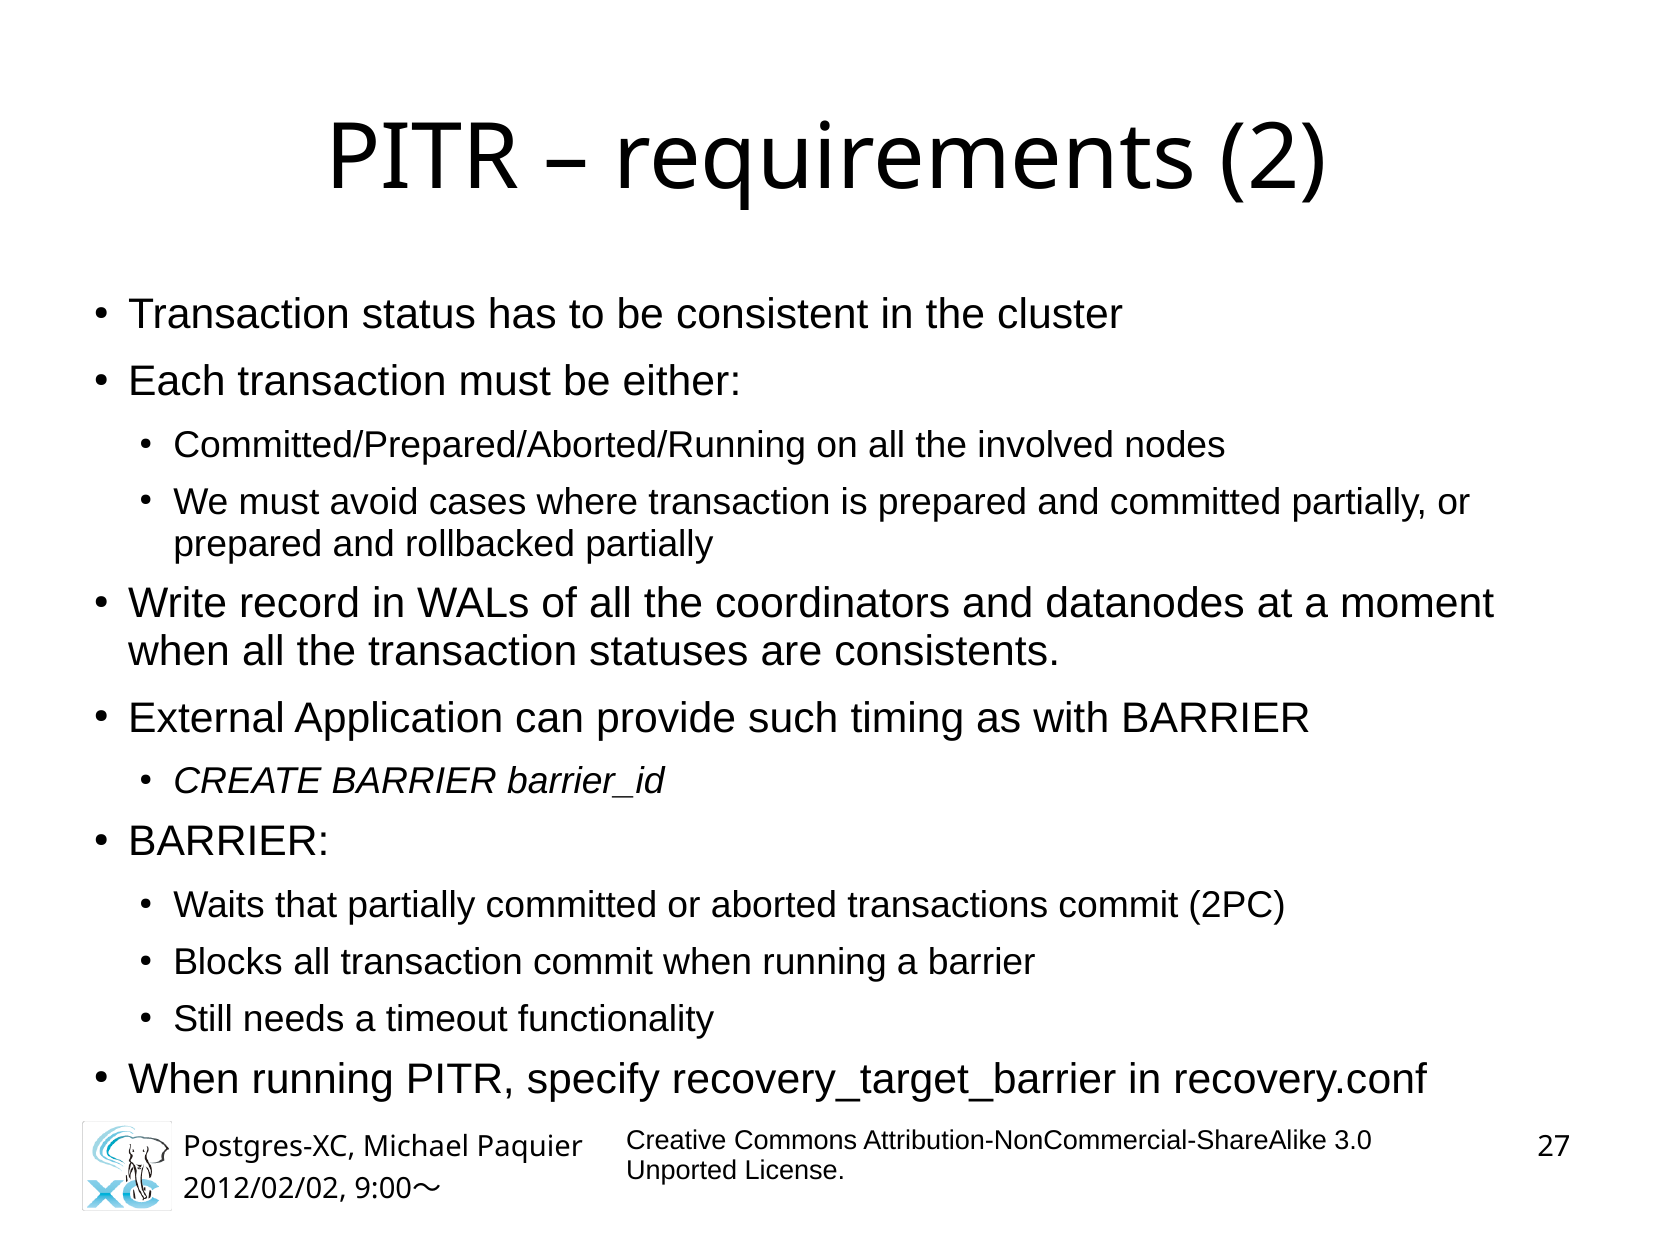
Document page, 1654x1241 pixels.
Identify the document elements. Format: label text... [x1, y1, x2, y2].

list Transaction status has to be consistent in the cluster Each transaction must be either: Committed/Prepared/Aborted/Running on all the involved nodes We must avoid cases where transaction is prepared and committed partially, or prepared and rollbacked partially Write record in WALs of all the coordinators and datanodes at a moment when all the transaction statuses are consistents. External Application can provide such timing as with BARRIER CREATE BARRIER barrier_id BARRIER: Waits that partially committed or aborted transactions commit (2PC) Blocks all transaction commit when running a barrier Still needs a timeout functionality When running PITR, specify recovery_target_barrier in recovery.conf [82, 290, 1571, 1109]
picture [82, 1121, 172, 1211]
title PITR – requirements (2) [82, 49, 1571, 257]
